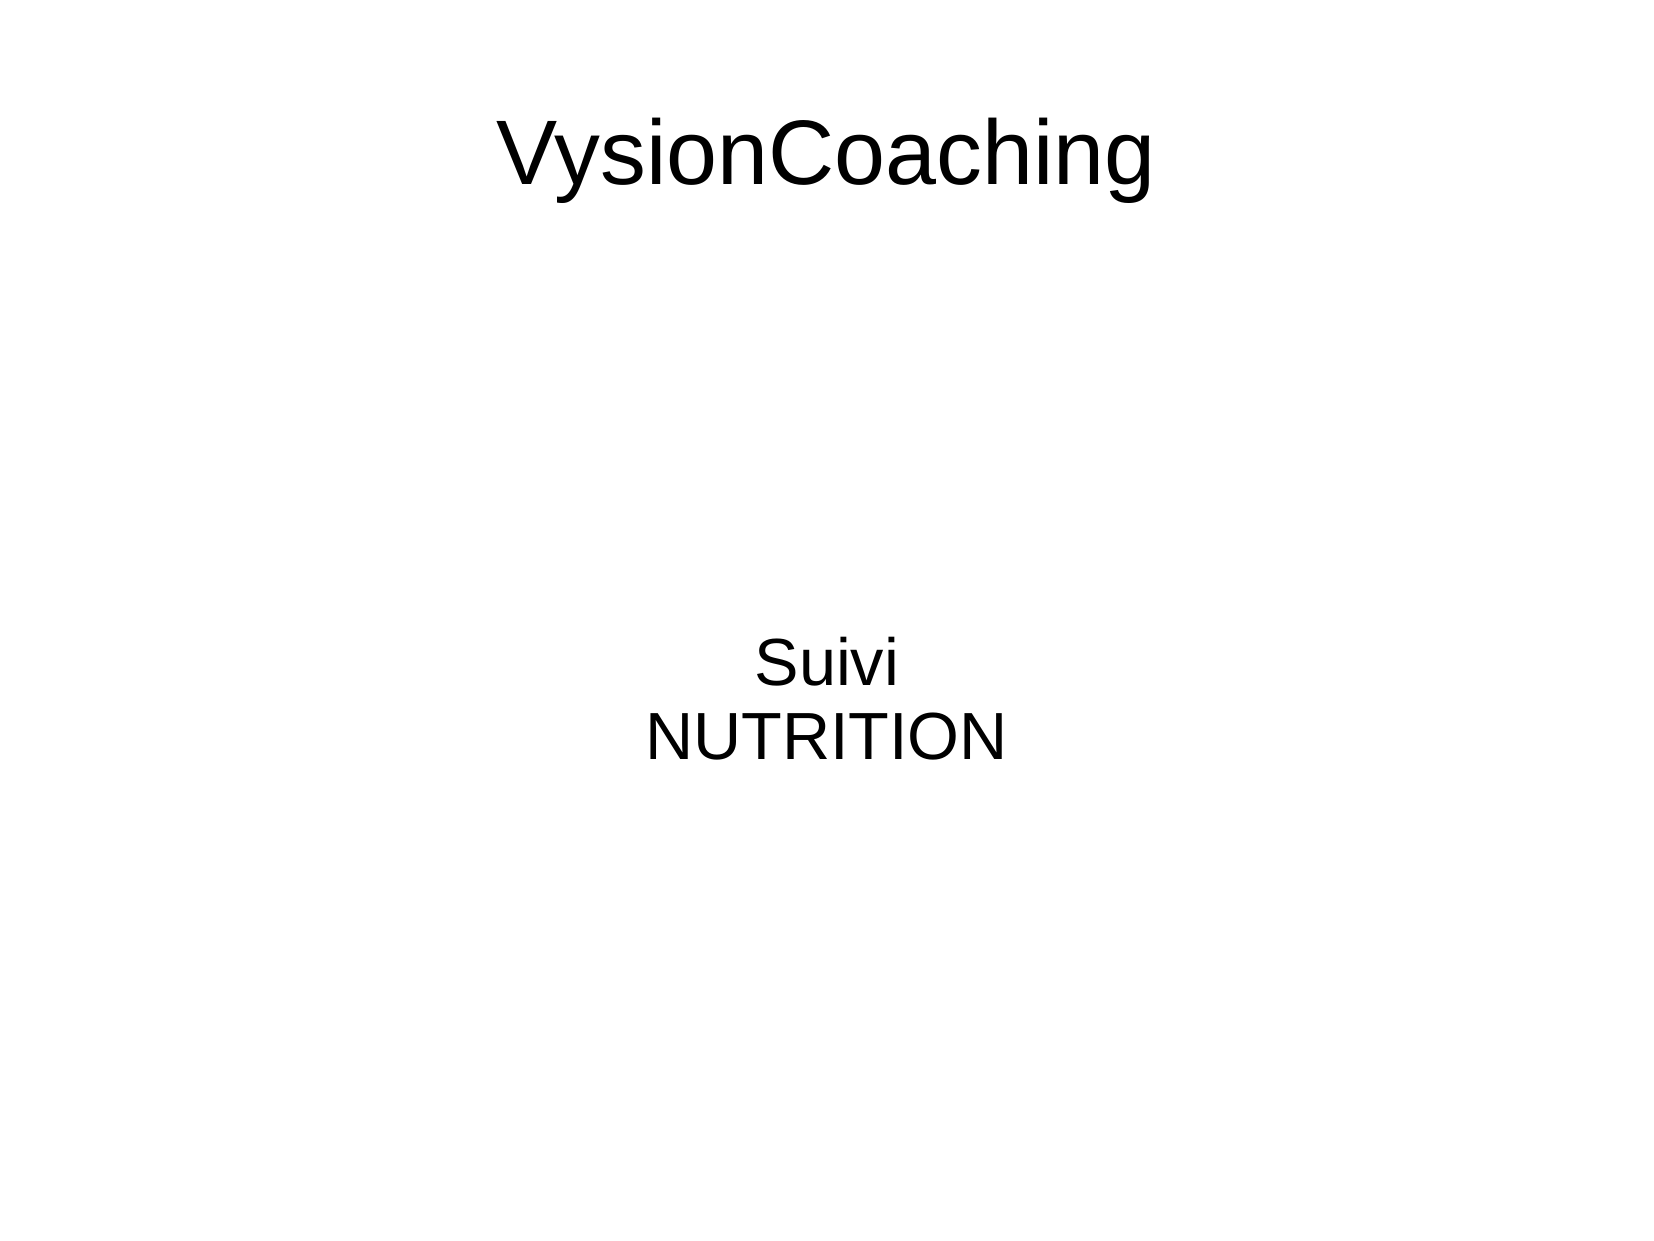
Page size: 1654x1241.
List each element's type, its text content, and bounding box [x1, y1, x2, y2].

title VysionCoaching [82, 49, 1571, 257]
subtitle Suivi NUTRITION [82, 290, 1571, 1109]
